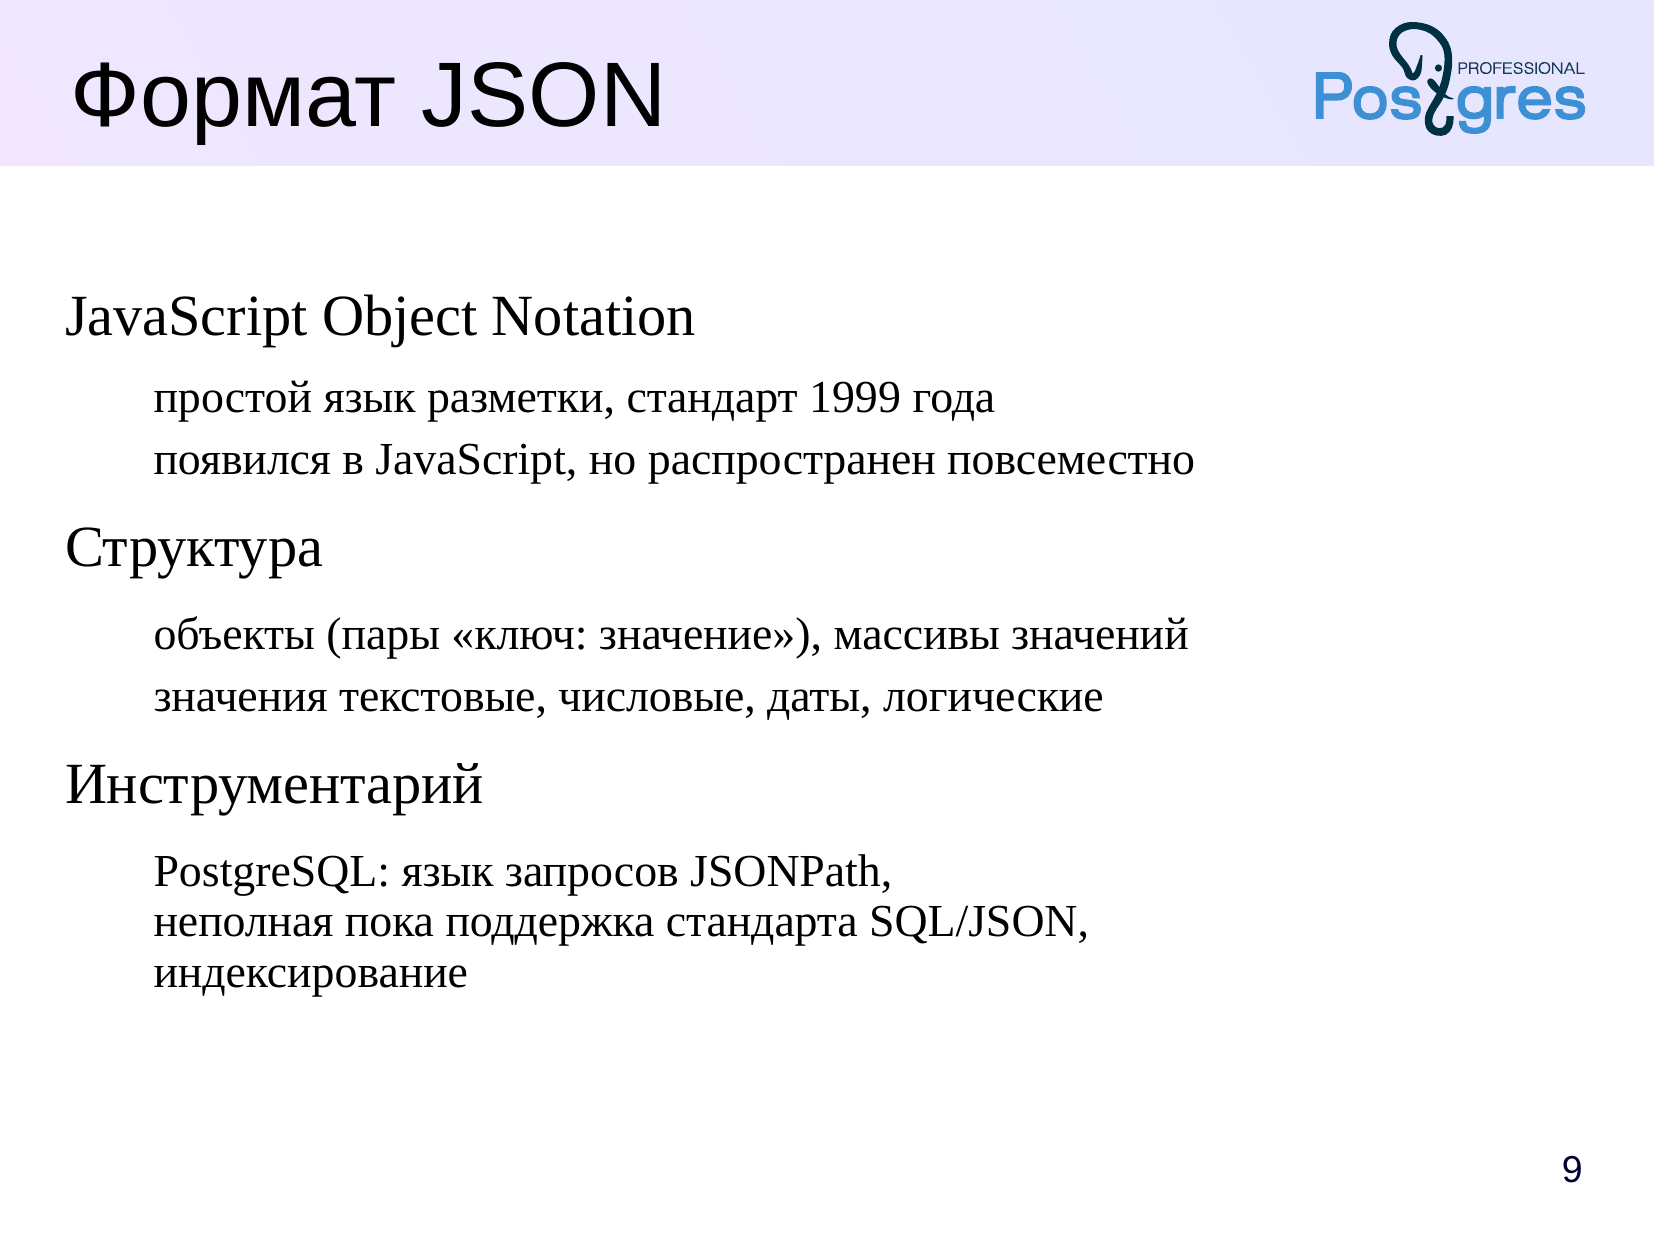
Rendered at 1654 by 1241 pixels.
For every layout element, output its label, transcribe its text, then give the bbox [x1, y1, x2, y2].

title Формат JSON [70, 43, 1241, 147]
list JavaScript Object Notation простой язык разметки, стандарт 1999 года появился в JavaScript, но распространен повсеместно Структура объекты (пары «ключ: значение»), массивы значений значения текстовые, числовые, даты, логические Инструментарий PostgreSQL: язык запросов JSONPath, неполная пока поддержка стандарта SQL/JSON, индексирование [64, 283, 1577, 1141]
